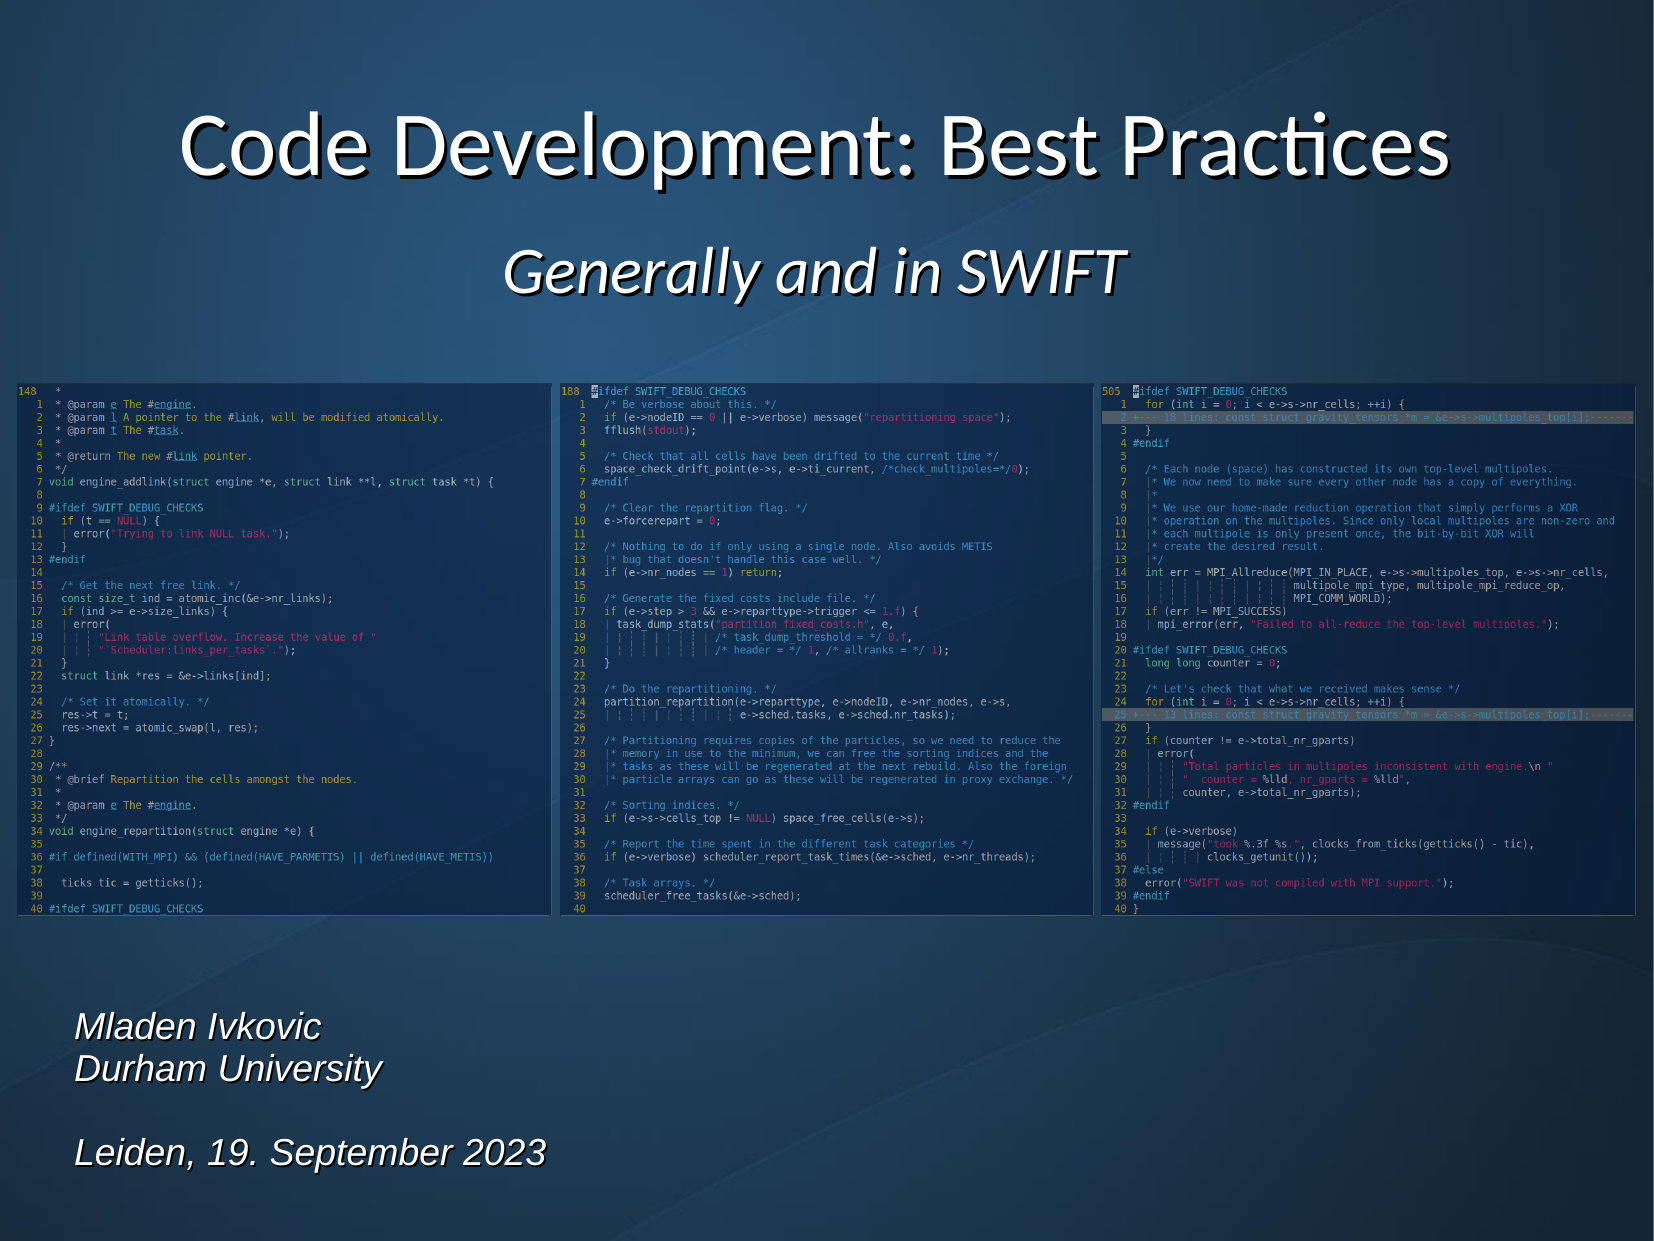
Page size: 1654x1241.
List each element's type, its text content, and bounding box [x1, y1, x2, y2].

picture [0, 0, 1654, 1241]
title Code Development: Best Practices [82, 49, 1571, 257]
text_box Generally and in SWIFT [487, 236, 1166, 325]
text_box Mladen Ivkovic Durham University Leiden, 19. September 2023 [59, 998, 562, 1182]
